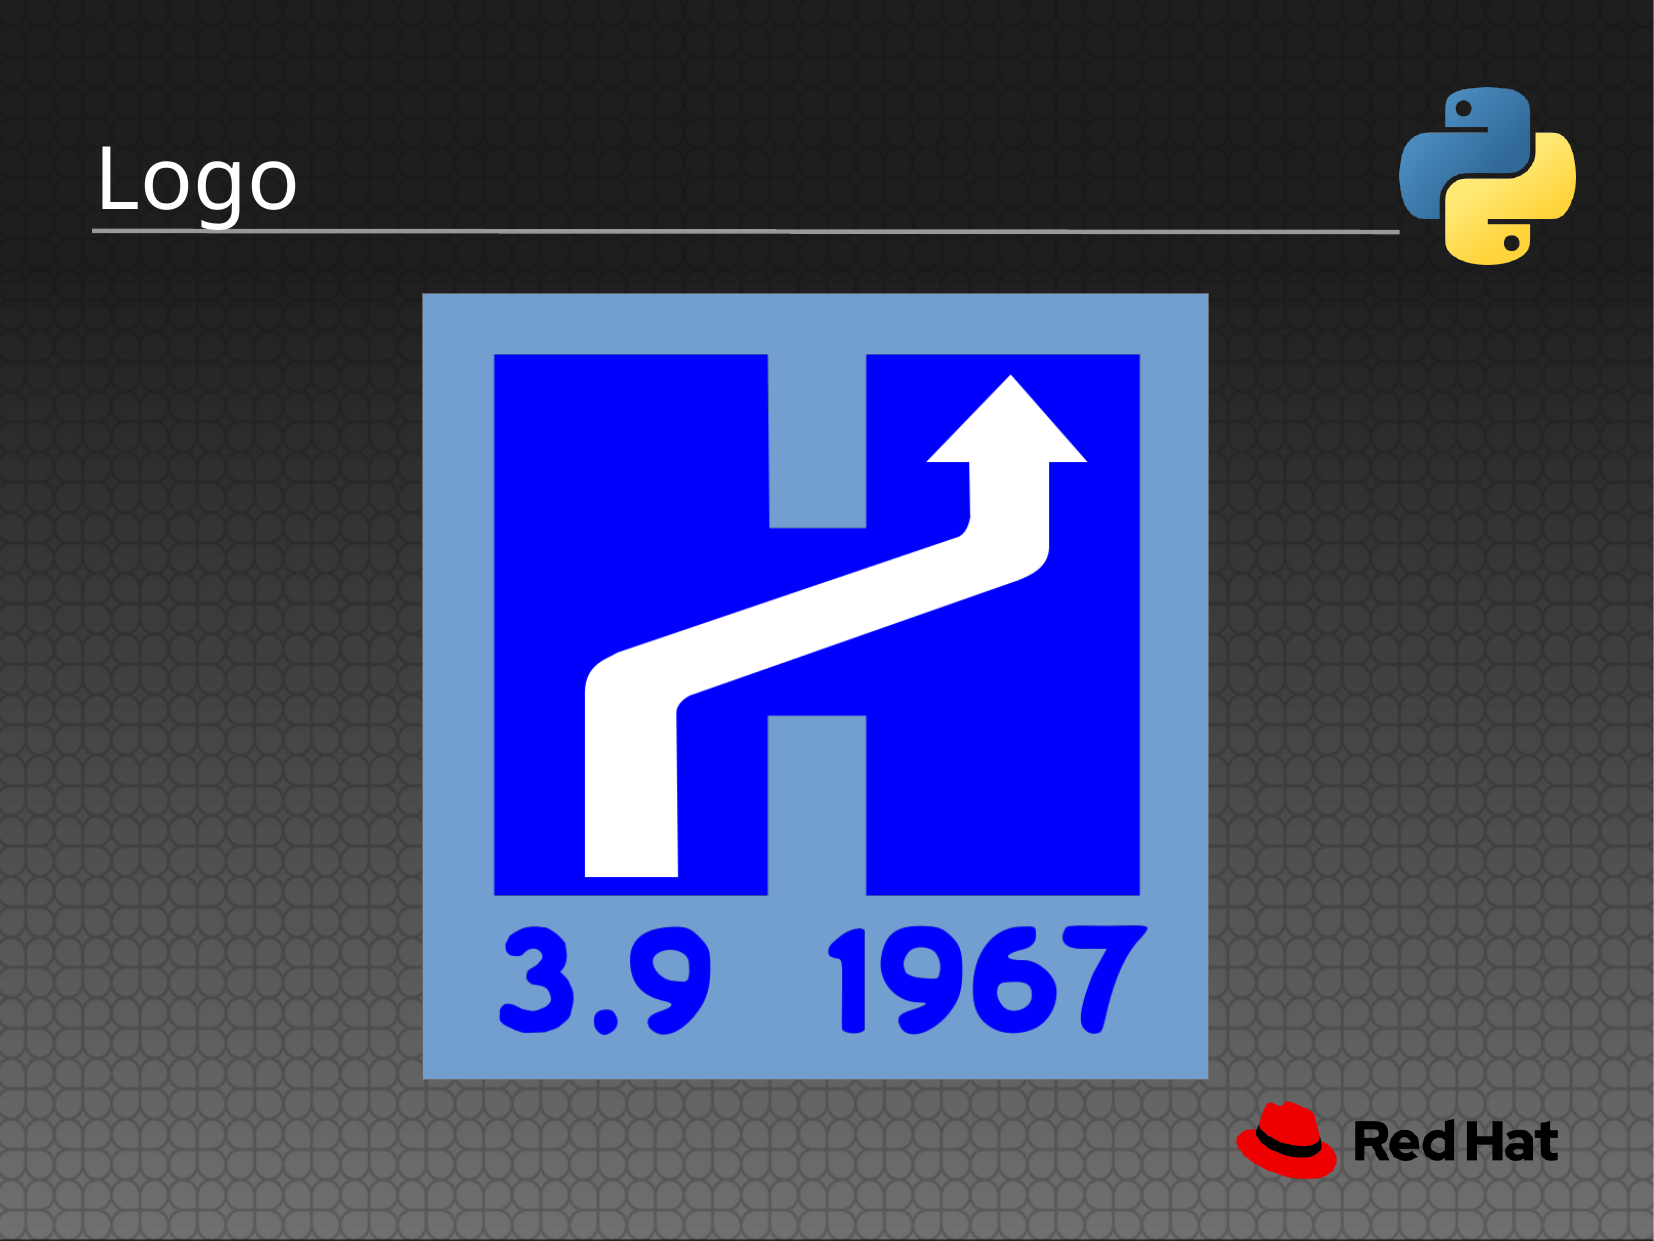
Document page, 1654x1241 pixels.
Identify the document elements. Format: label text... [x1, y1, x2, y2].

title Logo [94, 100, 1426, 251]
picture [0, 0, 1654, 1241]
